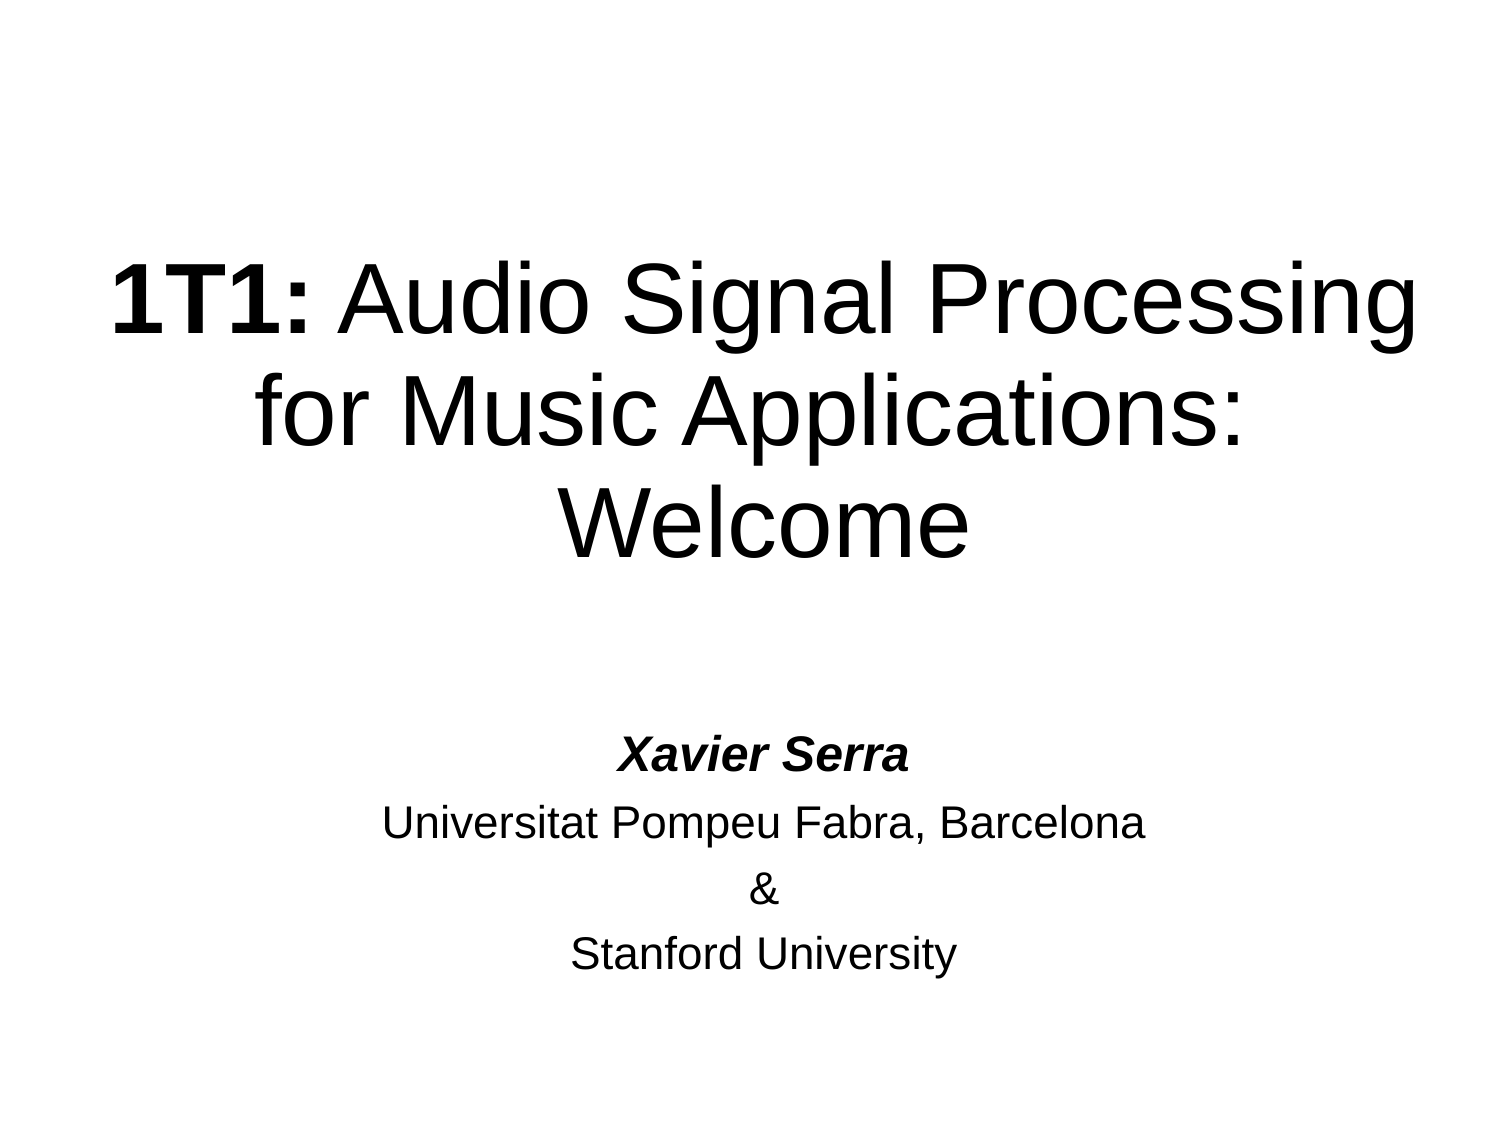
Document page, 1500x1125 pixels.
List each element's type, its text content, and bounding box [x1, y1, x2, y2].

text_box Xavier Serra Universitat Pompeu Fabra, Barcelona & Stanford University [307, 718, 1221, 1003]
title 1T1: Audio Signal Processing for Music Applications: Welcome [75, 221, 1456, 601]
